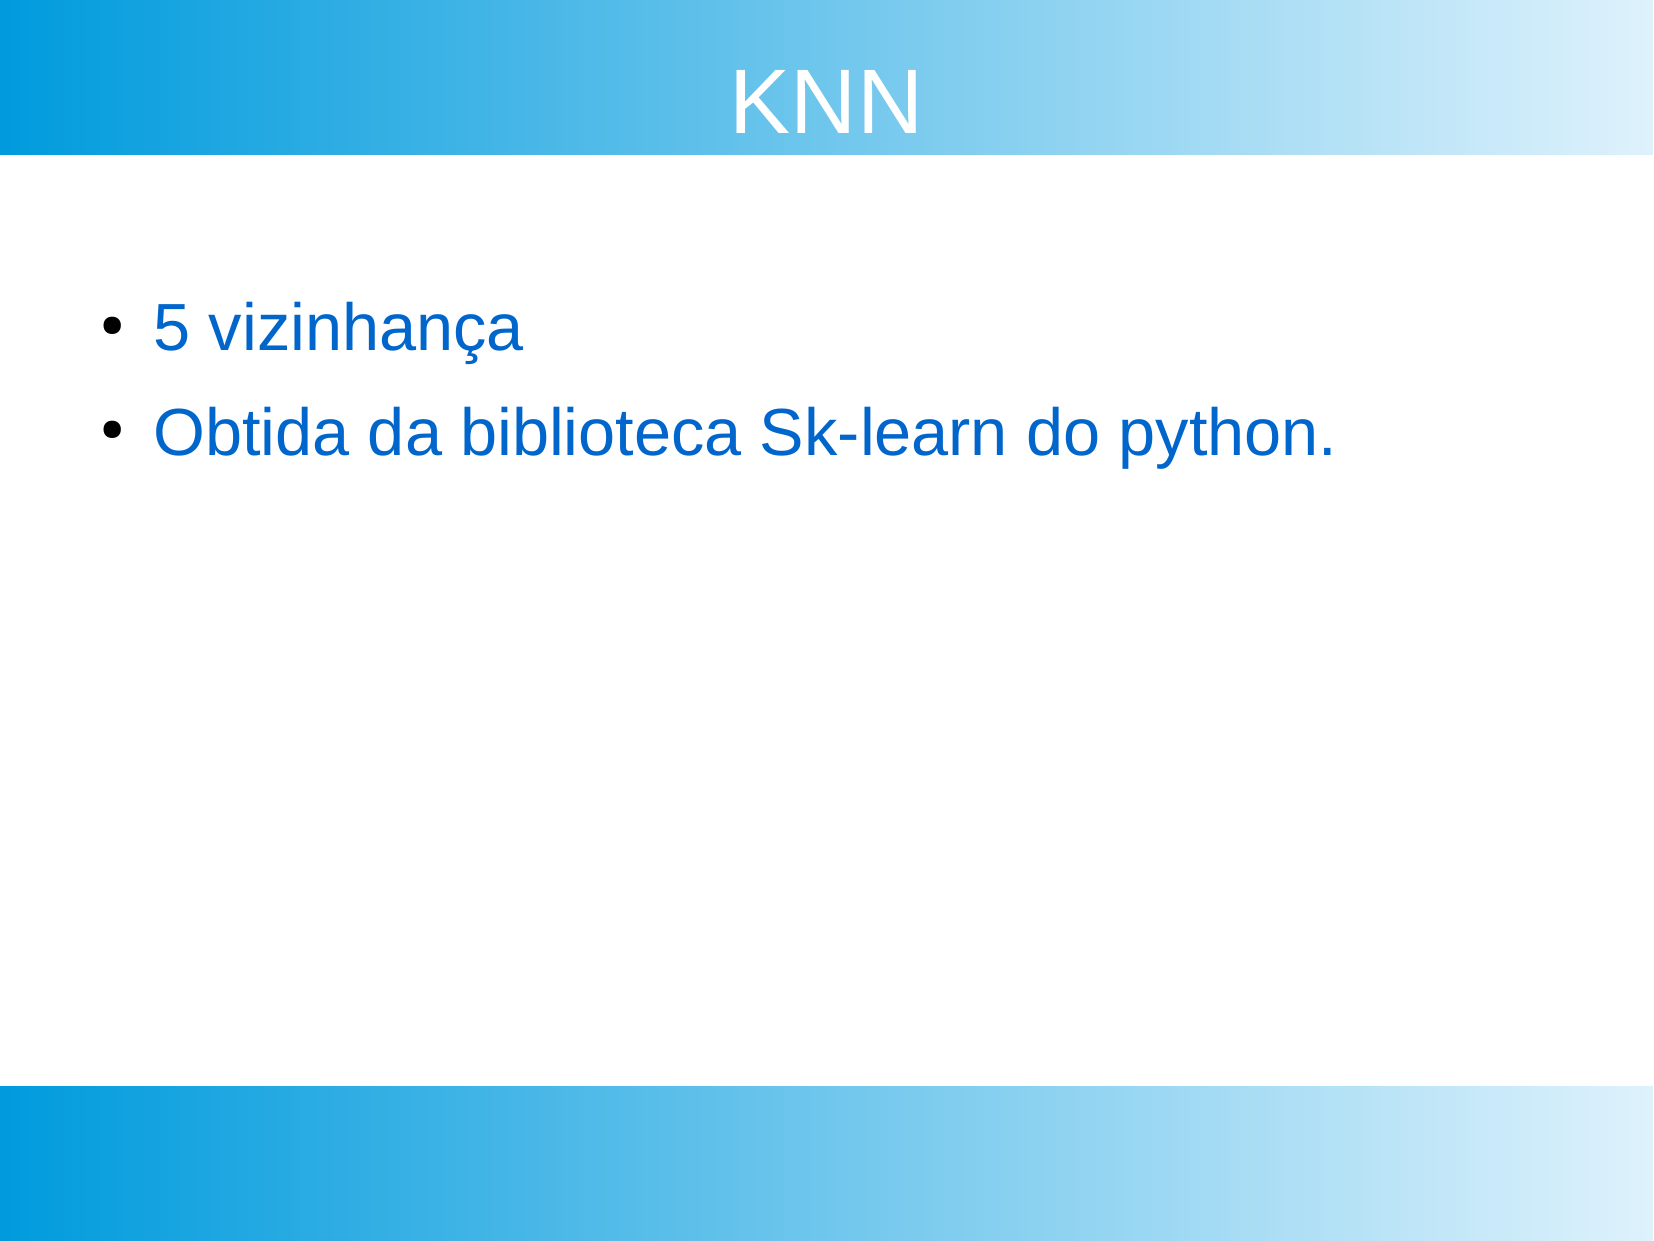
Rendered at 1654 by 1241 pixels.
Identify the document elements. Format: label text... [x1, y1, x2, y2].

title KNN [82, 49, 1571, 155]
list 5 vizinhança Obtida da biblioteca Sk-learn do python. [82, 290, 1571, 1010]
